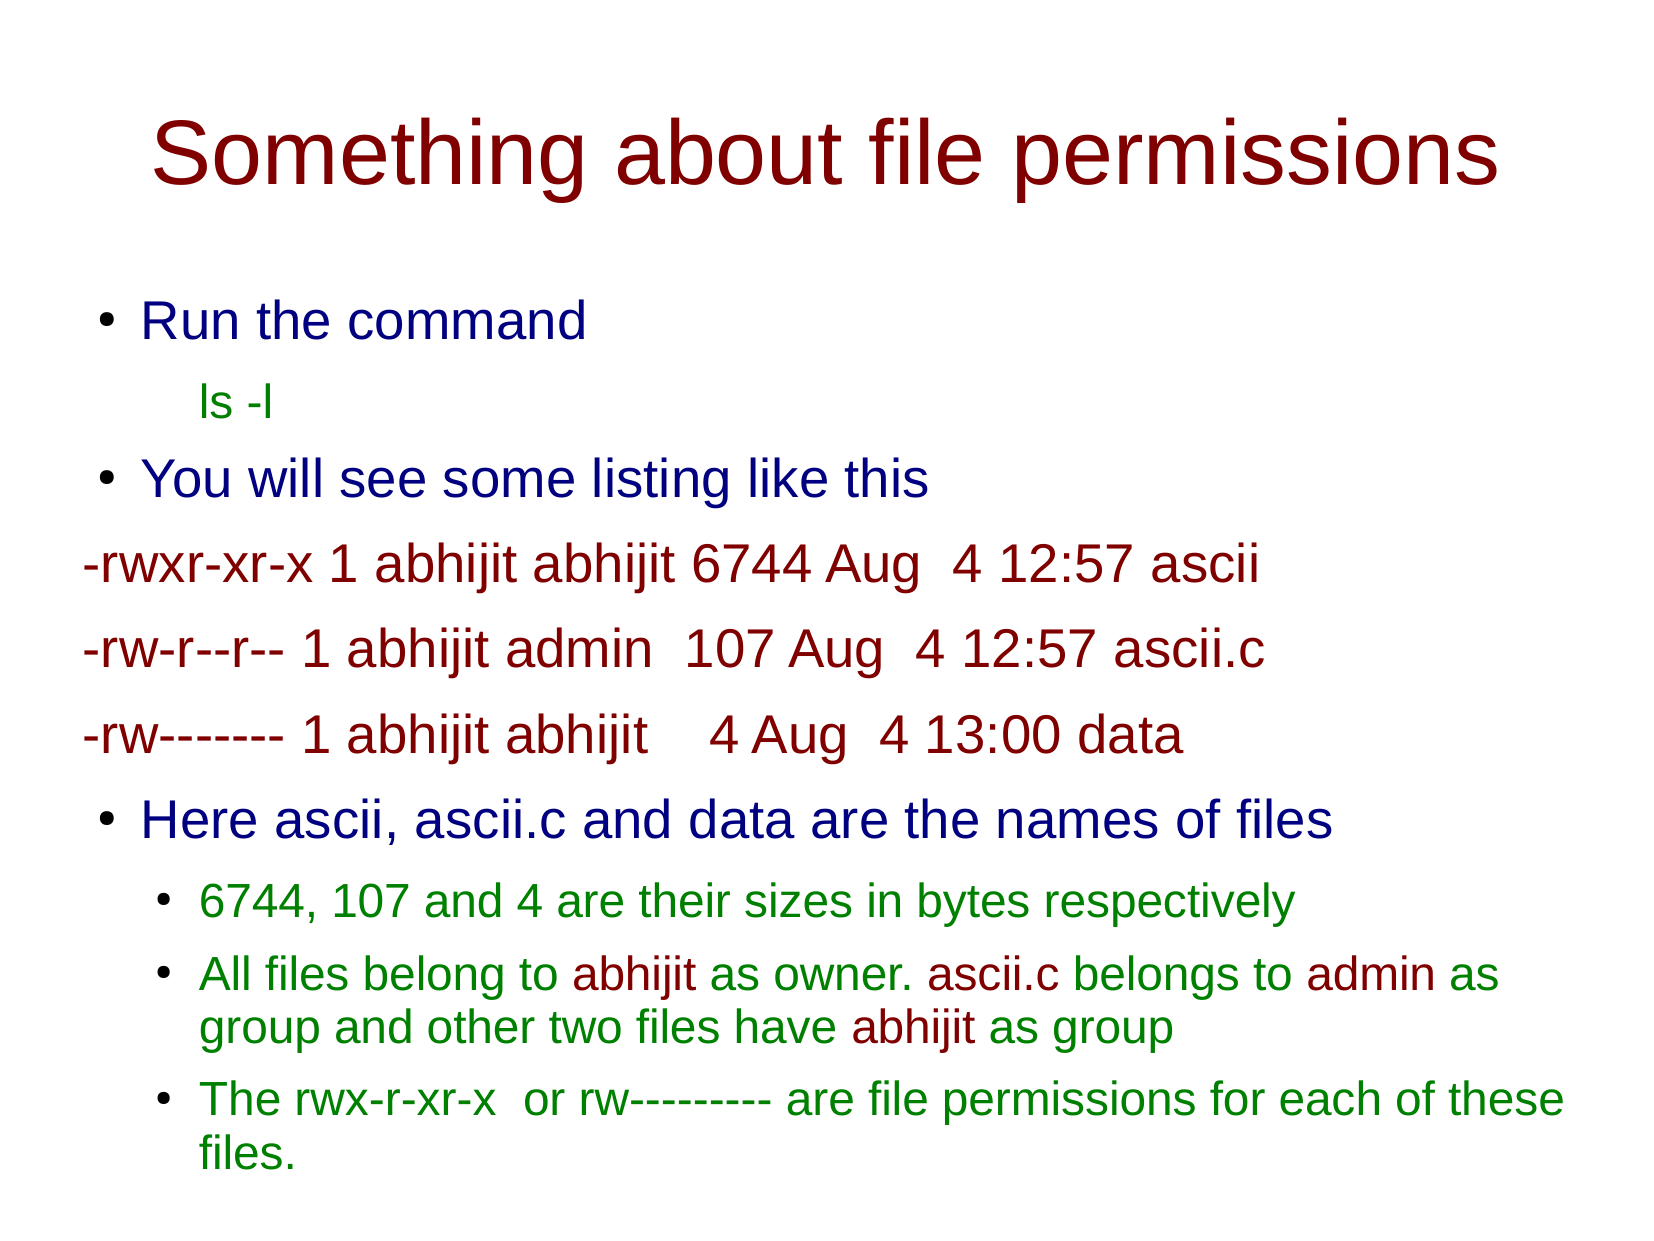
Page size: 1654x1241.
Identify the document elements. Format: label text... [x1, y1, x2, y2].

list Run the command ls -l You will see some listing like this -rwxr-xr-x 1 abhijit abhijit 6744 Aug 4 12:57 ascii -rw-r--r-- 1 abhijit admin 107 Aug 4 12:57 ascii.c -rw------- 1 abhijit abhijit 4 Aug 4 13:00 data Here ascii, ascii.c and data are the names of files 6744, 107 and 4 are their sizes in bytes respectively All files belong to abhijit as owner. ascii.c belongs to admin as group and other two files have abhijit as group The rwx-r-xr-x or rw--------- are file permissions for each of these files. [82, 290, 1583, 1182]
title Something about file permissions [82, 49, 1571, 257]
